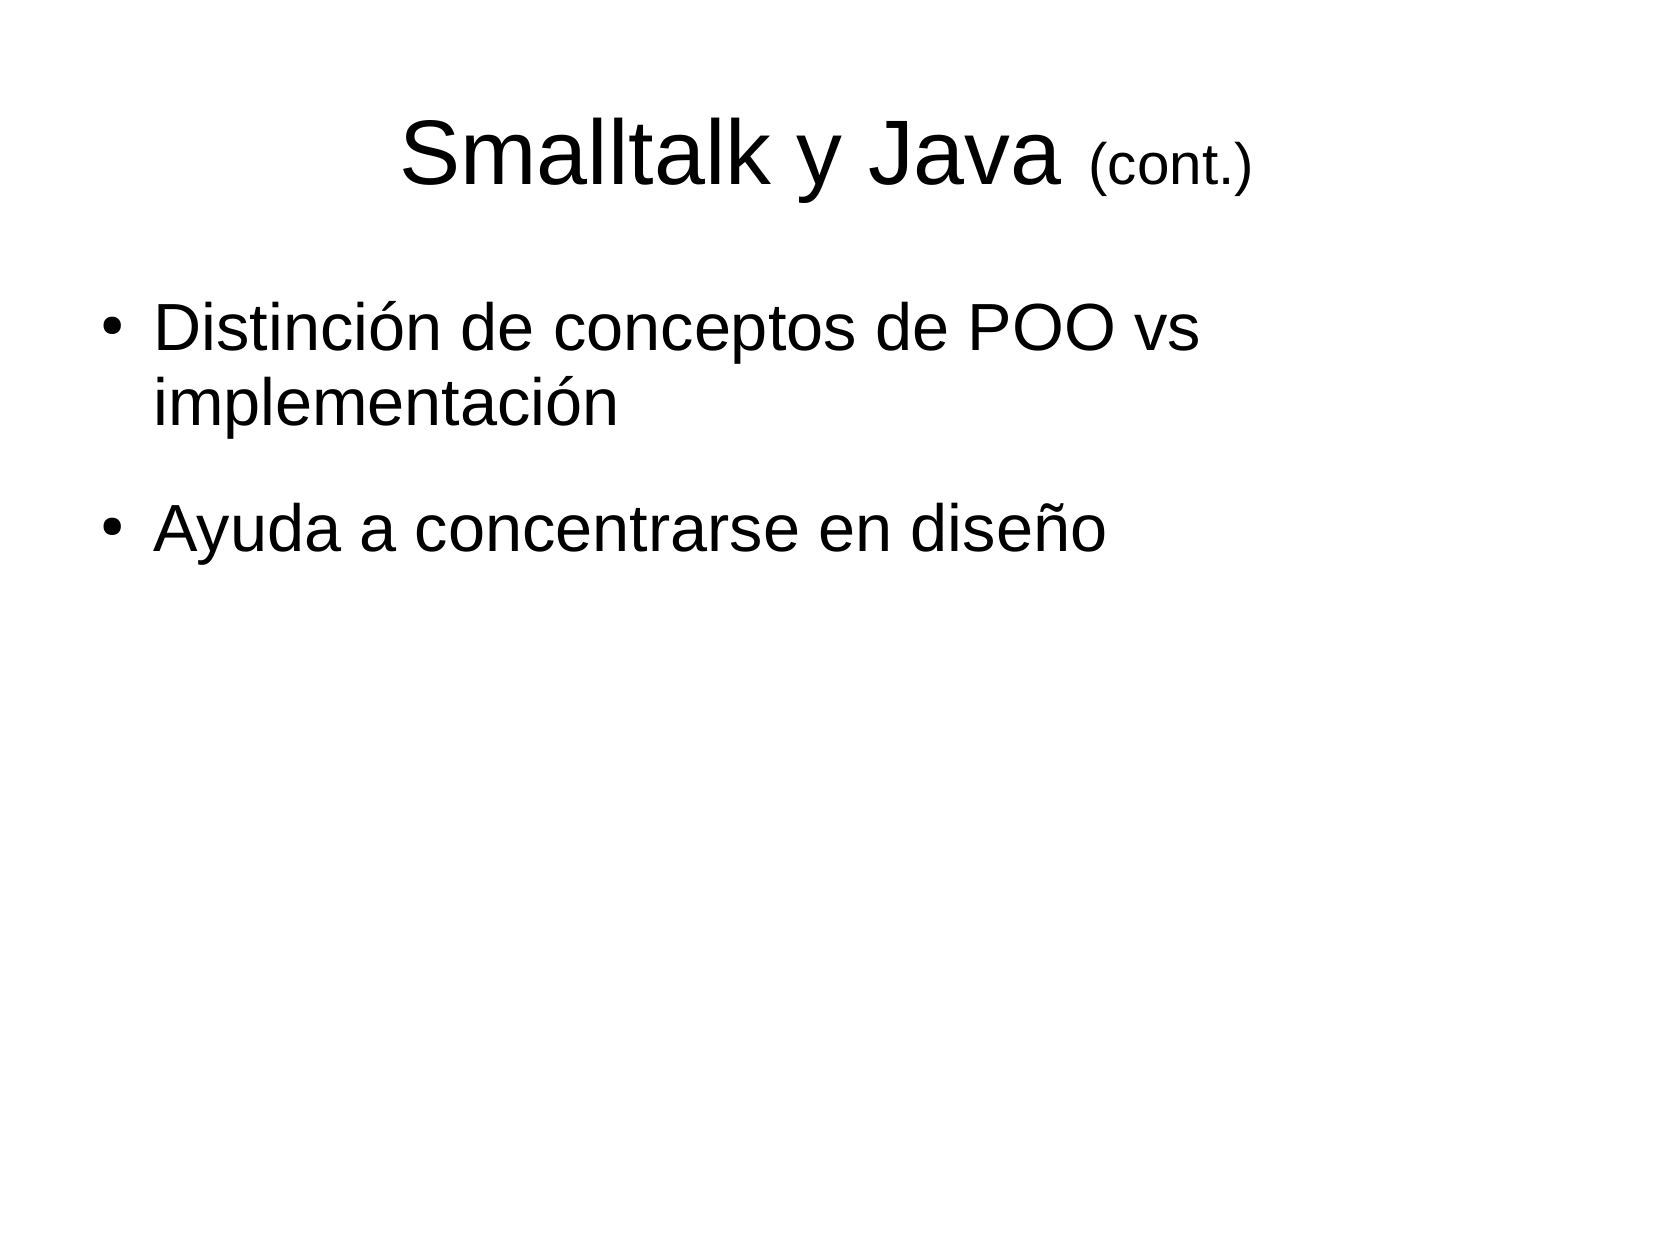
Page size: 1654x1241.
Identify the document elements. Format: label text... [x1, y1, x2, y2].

list Distinción de conceptos de POO vs implementación Ayuda a concentrarse en diseño [82, 290, 1538, 1216]
title Smalltalk y Java (cont.) [82, 49, 1571, 257]
